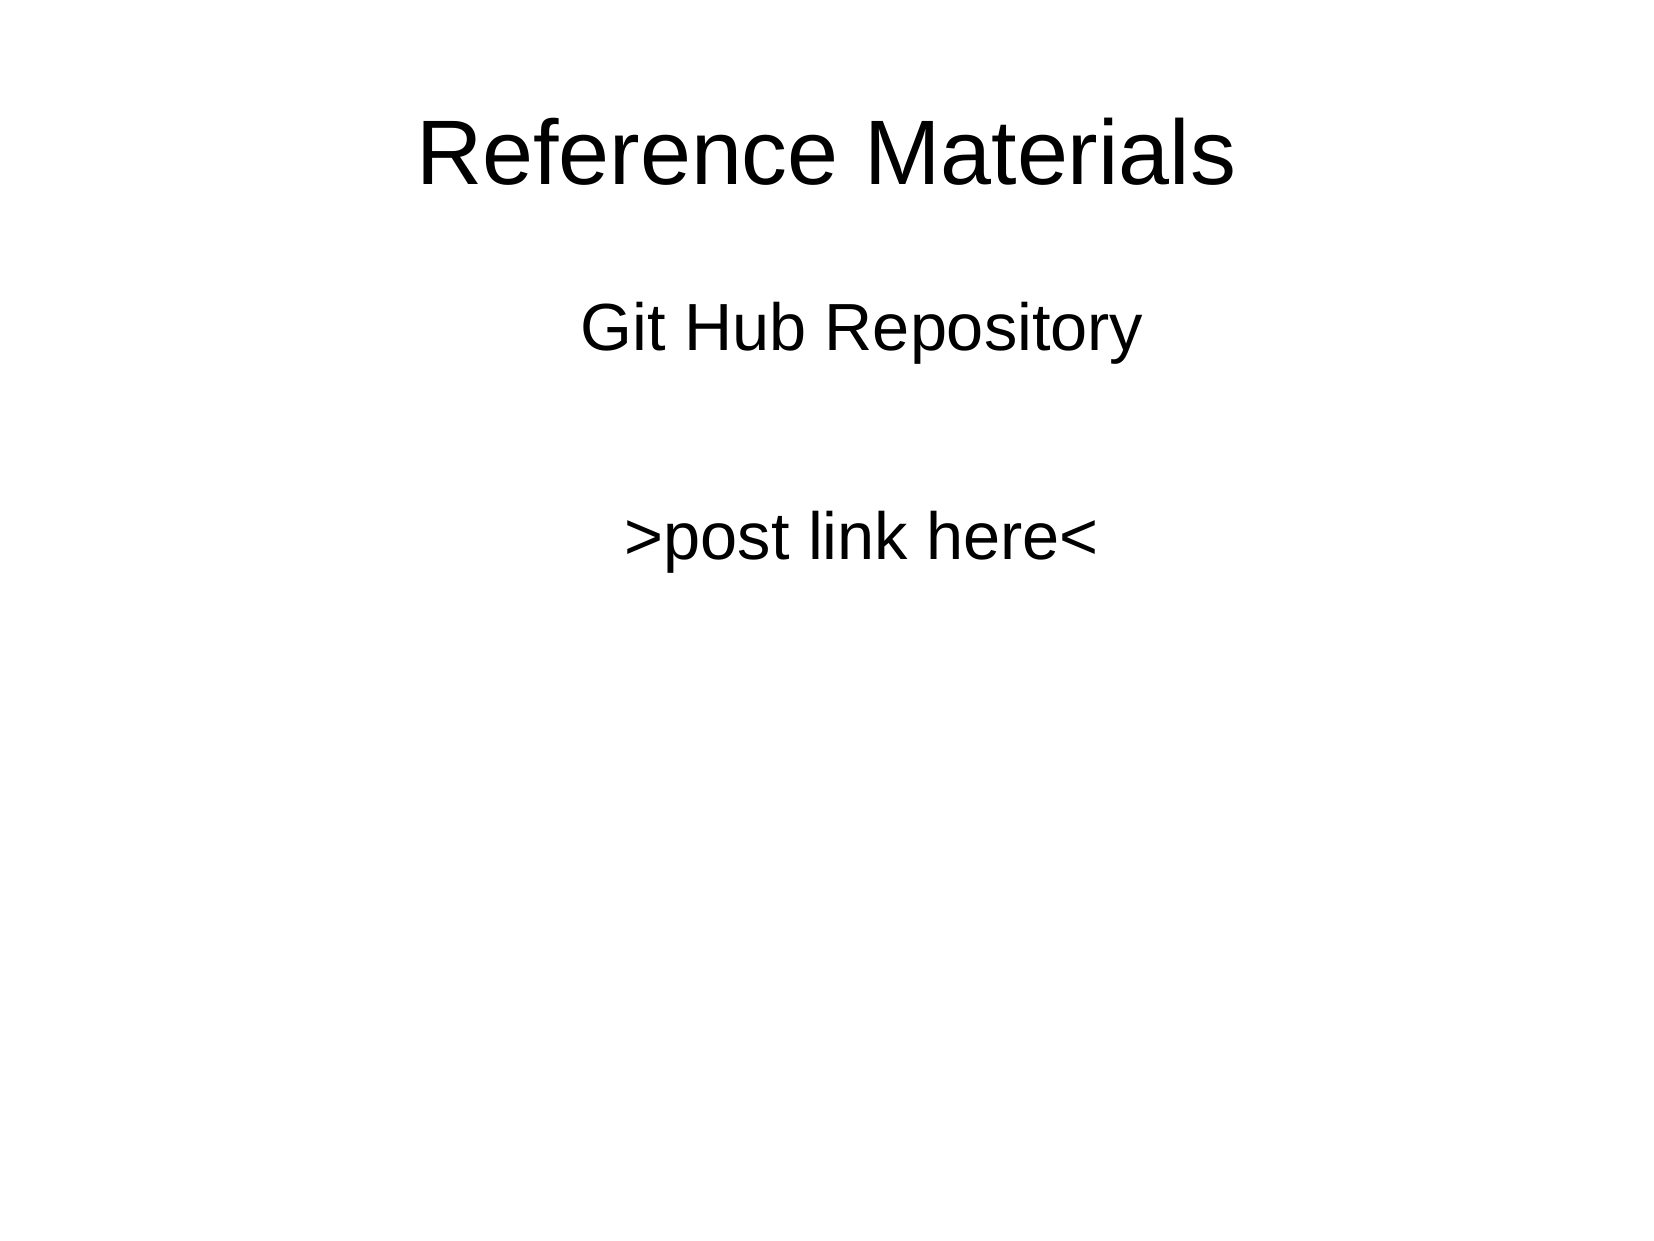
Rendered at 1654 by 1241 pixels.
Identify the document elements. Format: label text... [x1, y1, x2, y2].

title Reference Materials [82, 49, 1571, 257]
list Git Hub Repository >post link here< [82, 290, 1571, 1109]
